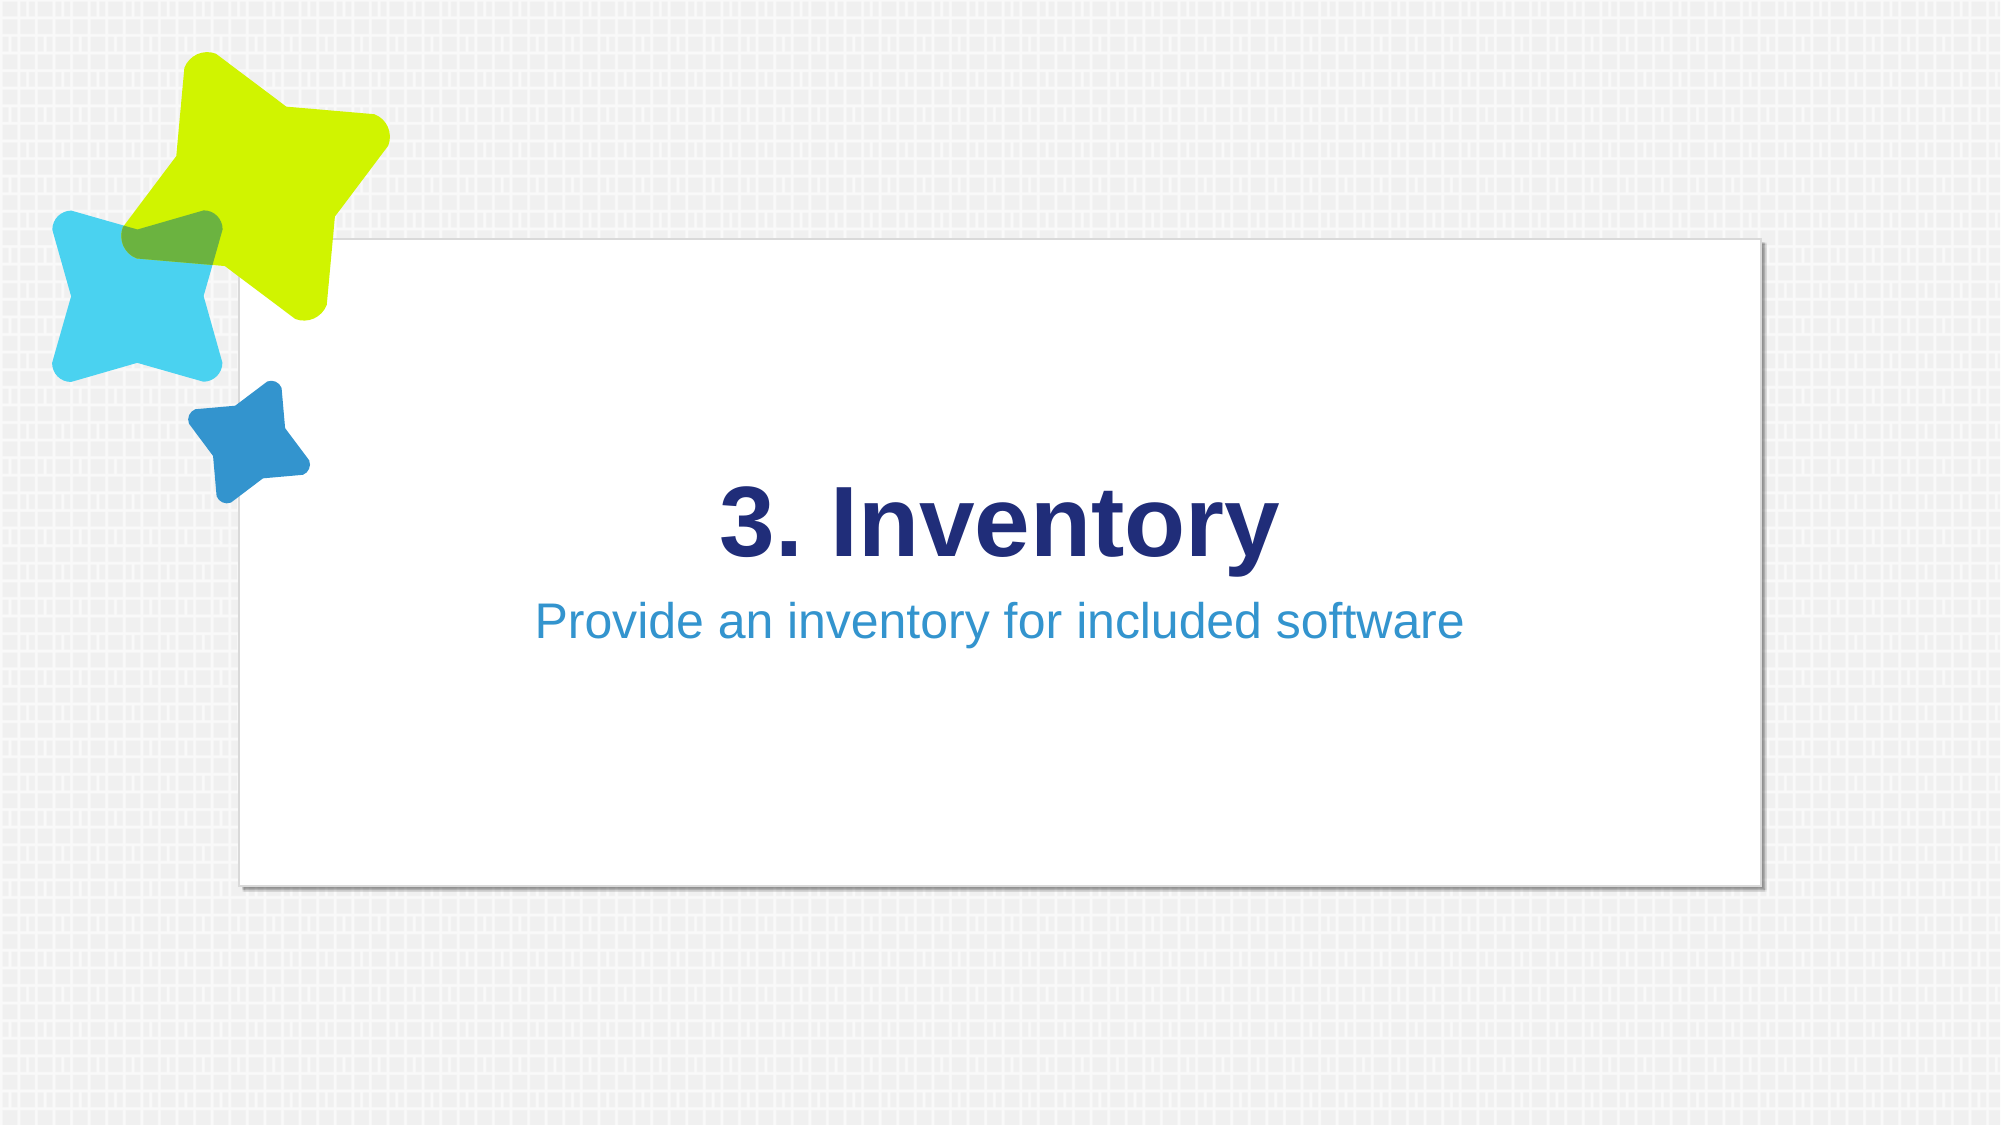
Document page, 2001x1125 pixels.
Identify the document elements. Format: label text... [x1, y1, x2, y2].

picture [0, 0, 2001, 1125]
list Provide an inventory for included software [358, 581, 1642, 644]
list 3. Inventory [358, 448, 1642, 581]
